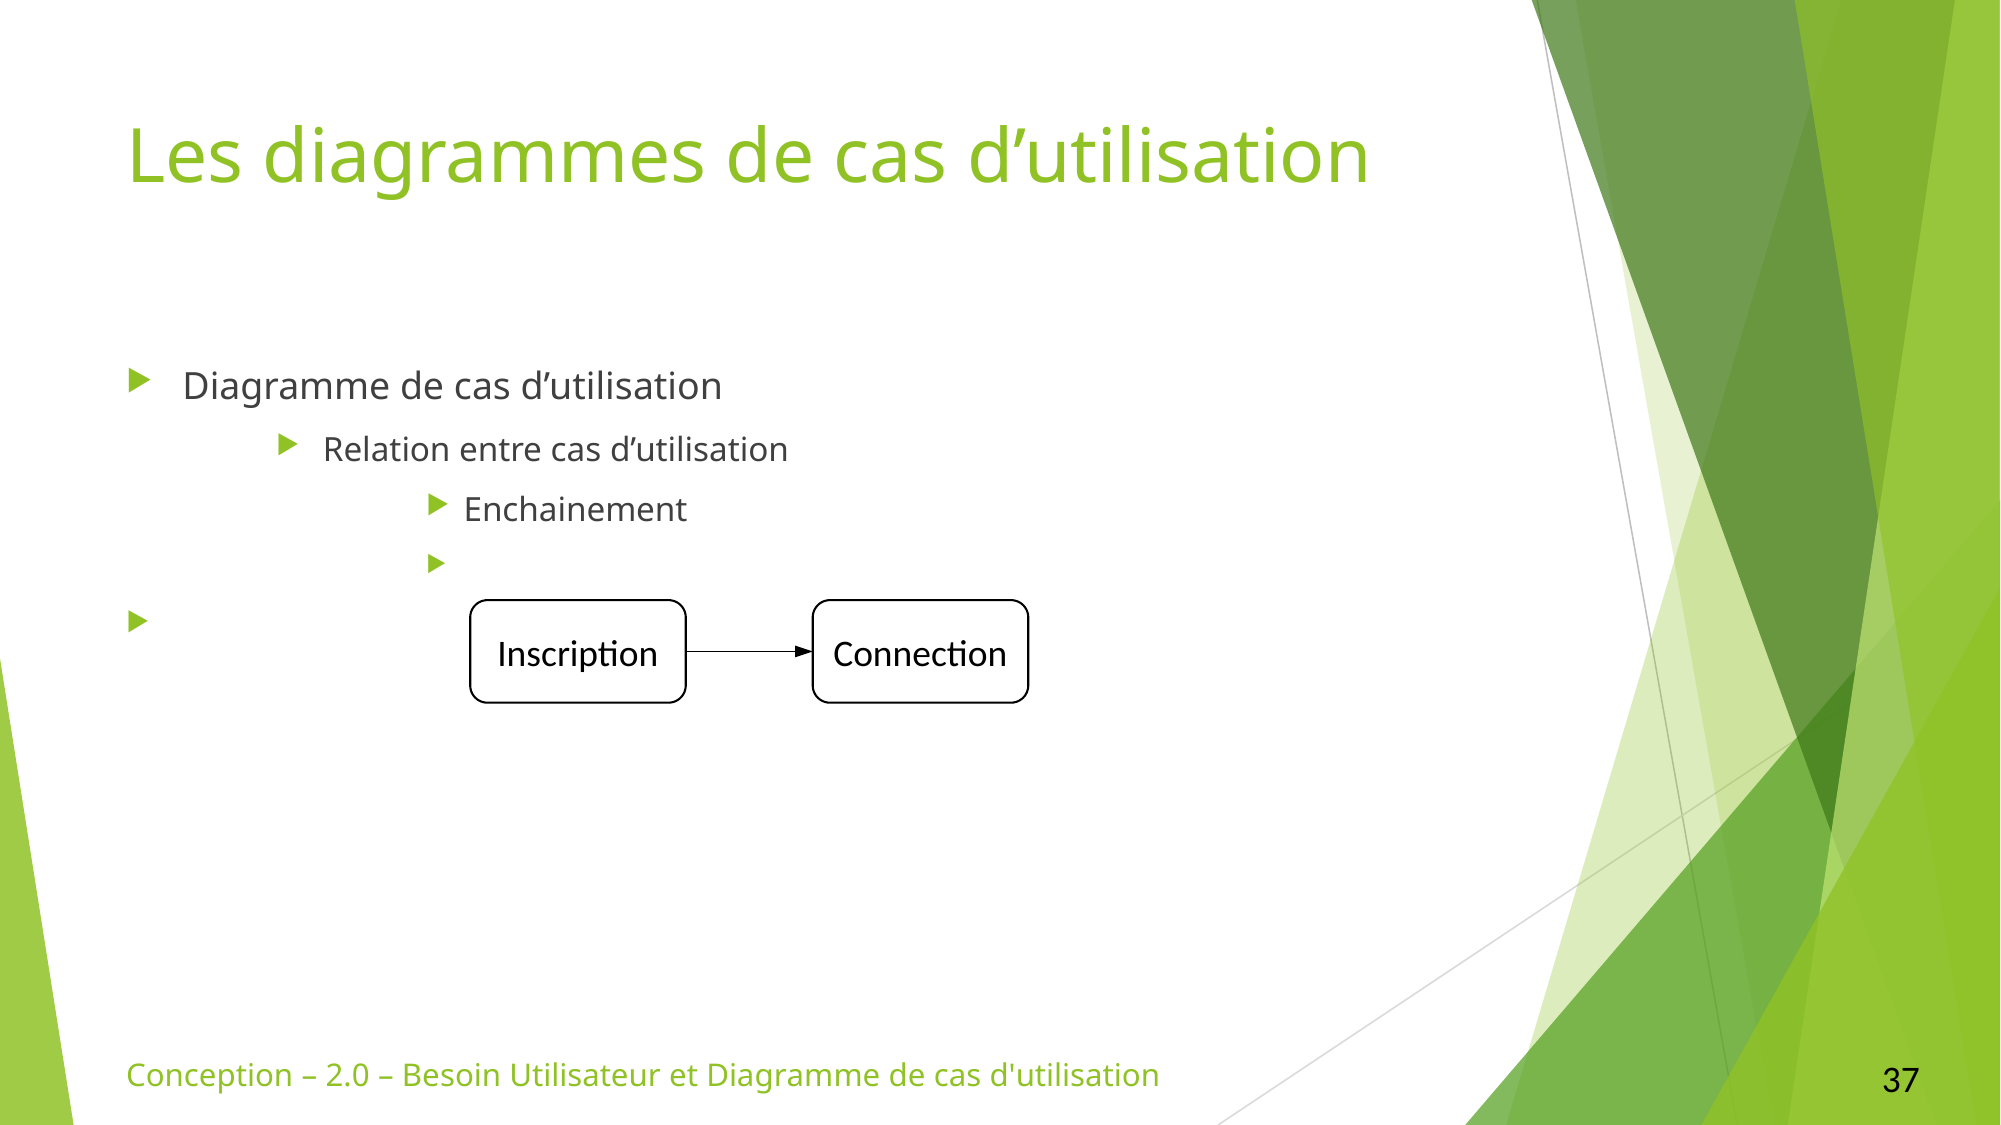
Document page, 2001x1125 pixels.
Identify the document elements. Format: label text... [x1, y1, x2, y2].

text_box Conception – 2.0 – Besoin Utilisateur et Diagramme de cas d'utilisation [111, 1047, 1210, 1109]
text_box Inscription [470, 600, 686, 703]
text_box [1866, 1047, 1979, 1108]
list Diagramme de cas d’utilisation Relation entre cas d’utilisation Enchainement [111, 354, 1522, 563]
text_box Connection [812, 600, 1029, 703]
title Les diagrammes de cas d’utilisation [111, 99, 1522, 317]
